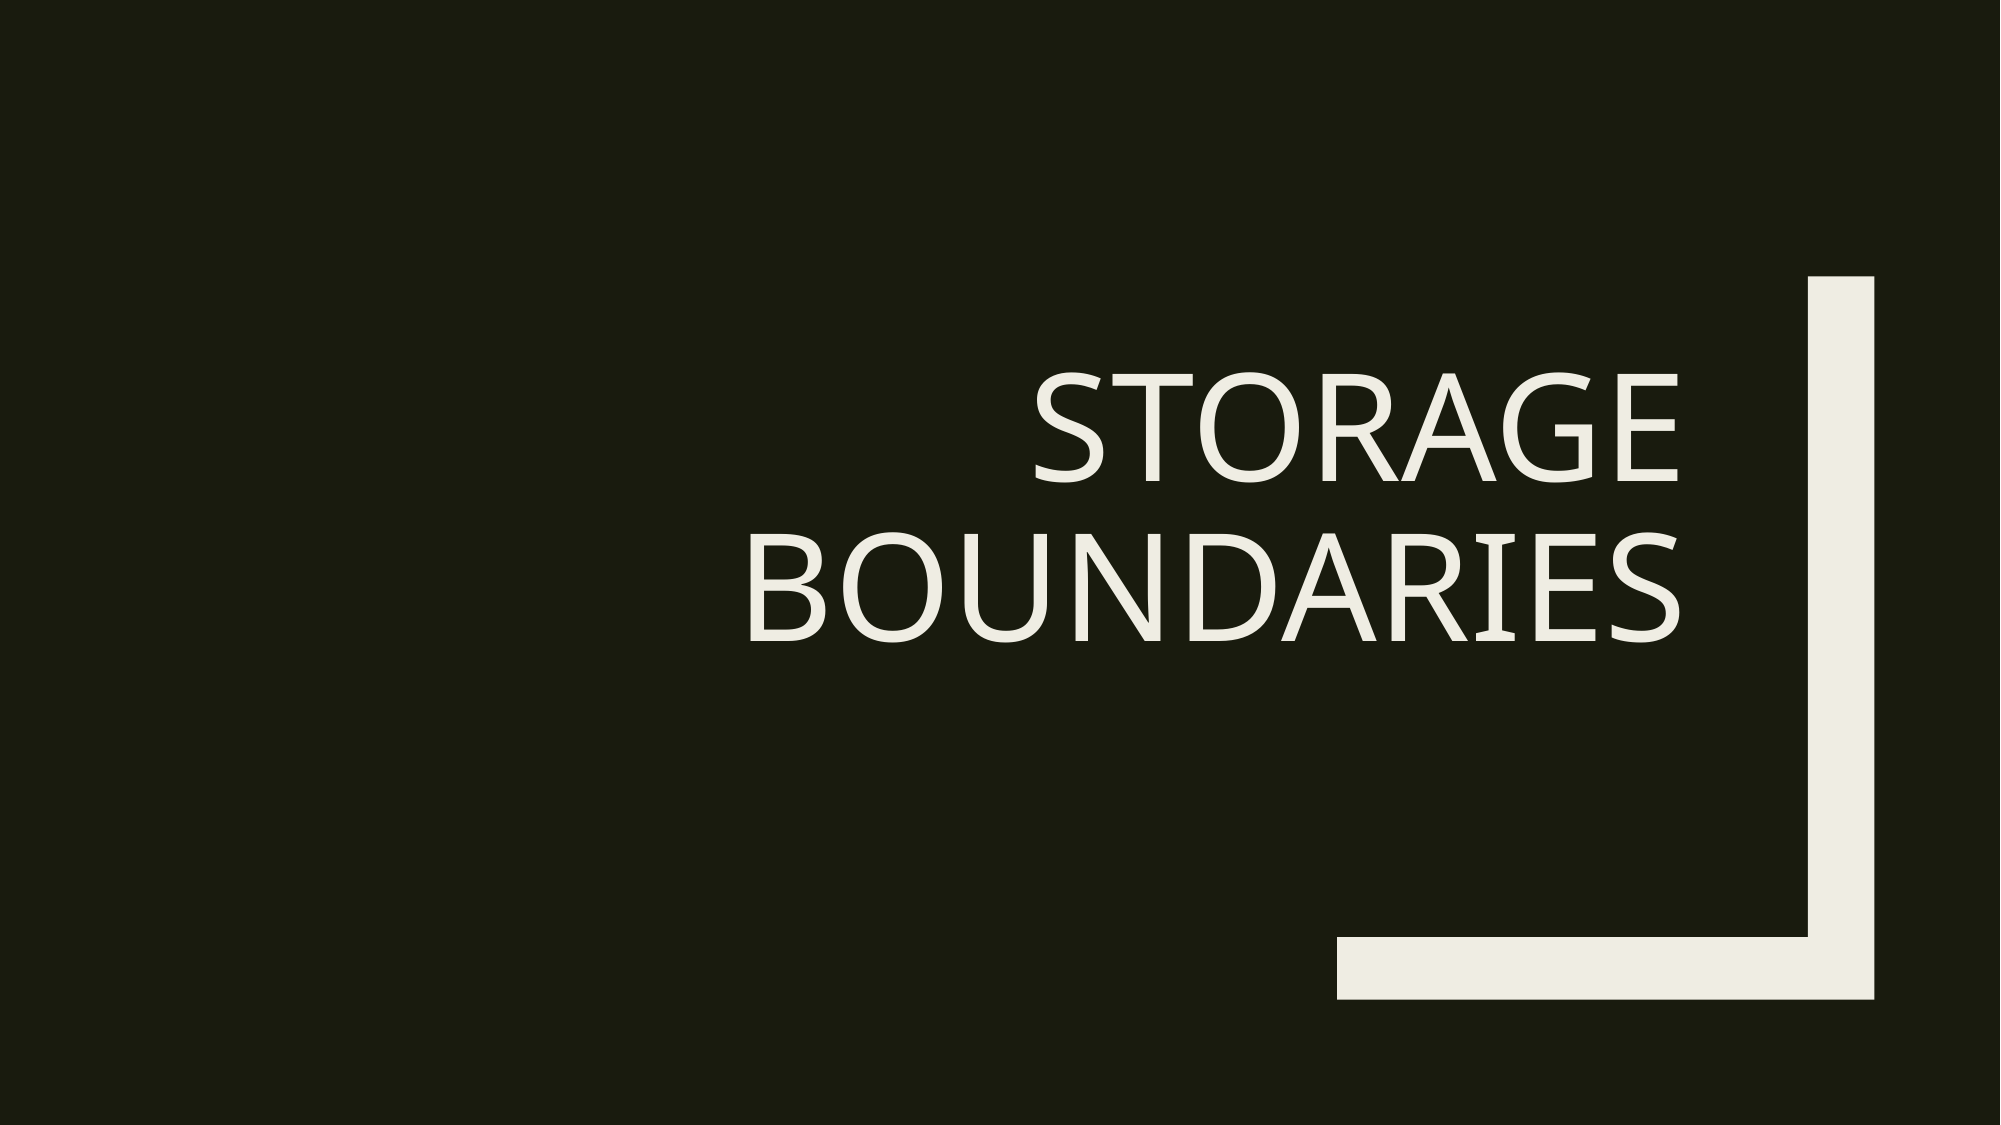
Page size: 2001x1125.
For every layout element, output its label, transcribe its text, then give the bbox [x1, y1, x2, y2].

title Storage Boundaries [125, 213, 1703, 682]
